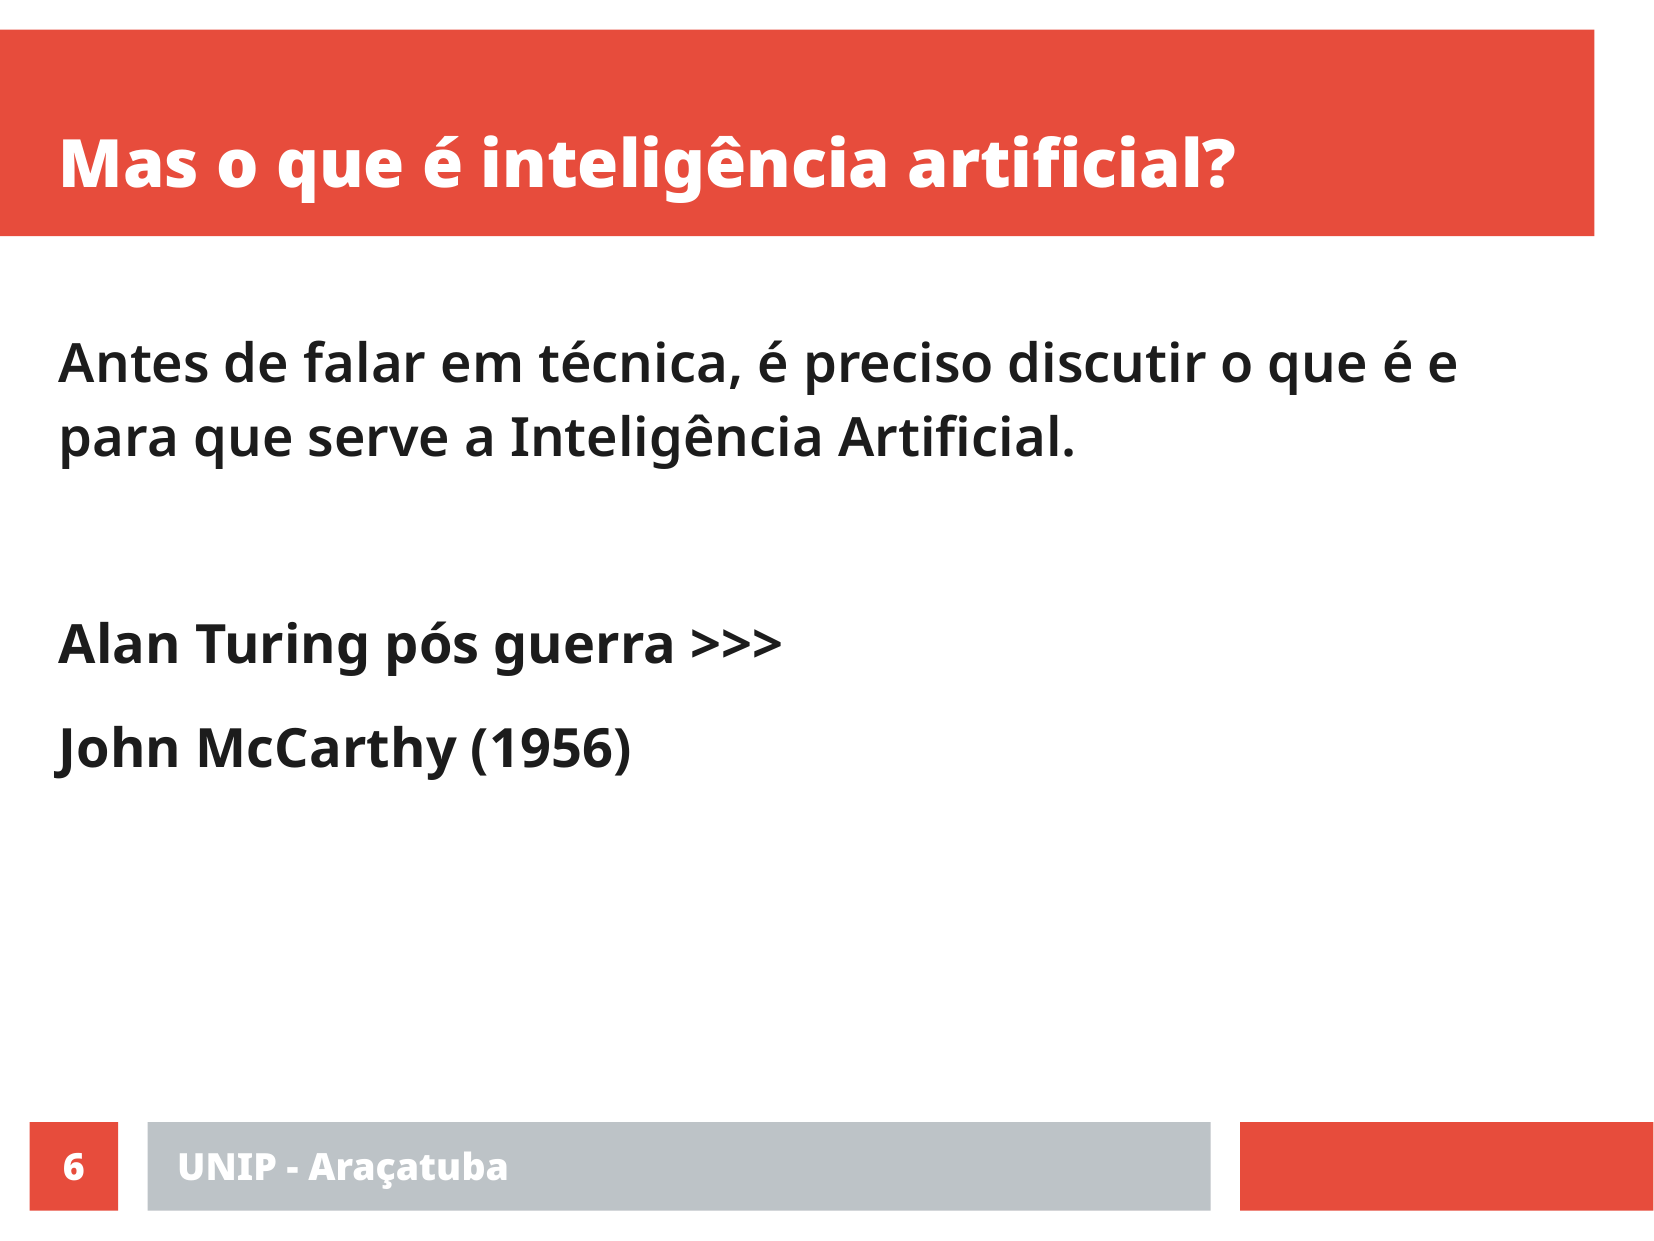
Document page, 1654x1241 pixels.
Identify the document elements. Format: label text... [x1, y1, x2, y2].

list Antes de falar em técnica, é preciso discutir o que é e para que serve a Inteligência Artificial. Alan Turing pós guerra >>> John McCarthy (1956) [59, 324, 1565, 1093]
title Mas o que é inteligência artificial? [59, 59, 1595, 207]
